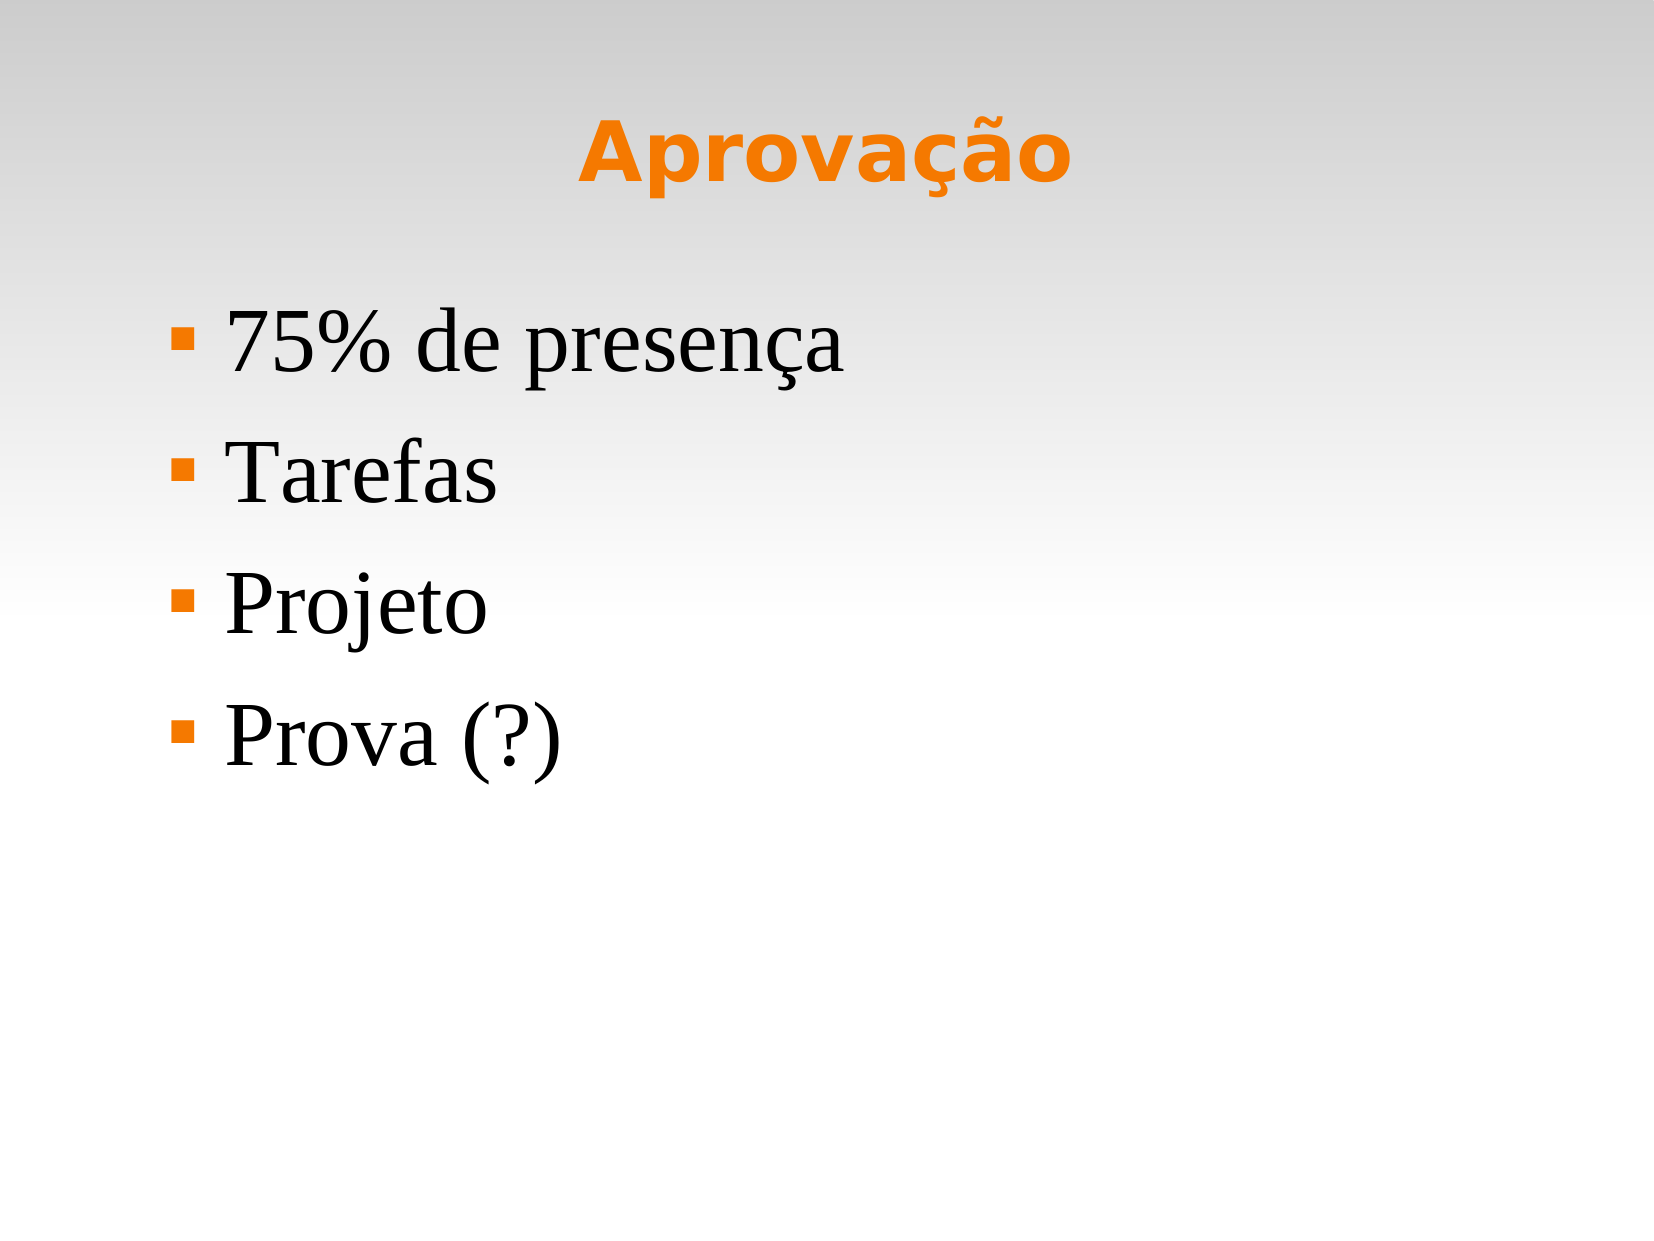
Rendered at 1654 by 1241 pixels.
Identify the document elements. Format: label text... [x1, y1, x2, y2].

title Aprovação [82, 49, 1571, 257]
list 75% de presença Tarefas Projeto Prova (?) [82, 290, 1571, 1109]
